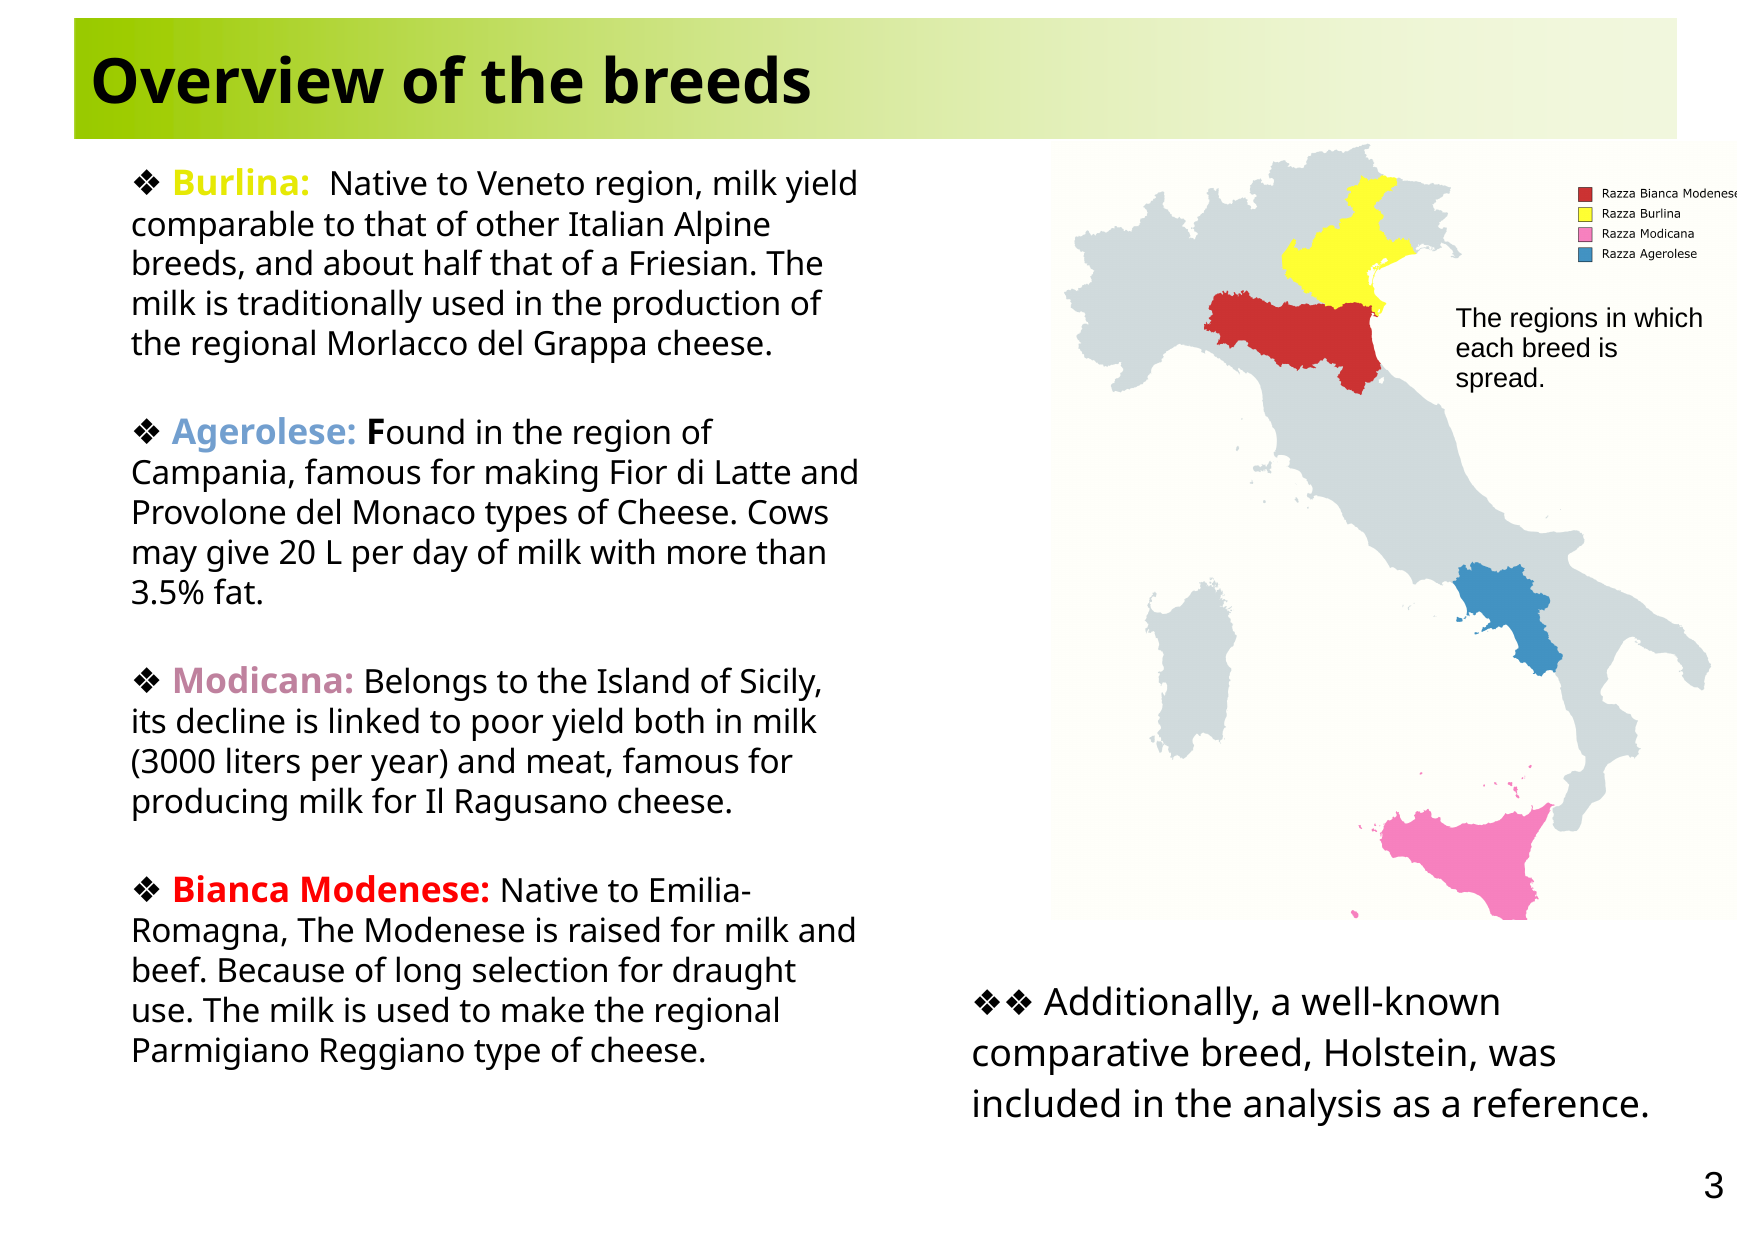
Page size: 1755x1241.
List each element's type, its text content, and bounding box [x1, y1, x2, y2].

text_box The regions in which each breed is spread. [1440, 295, 1725, 414]
picture [74, 18, 1677, 139]
picture [1051, 141, 1737, 920]
text_box ❖❖ Additionally, a well-known comparative breed, Holstein, was included in the analysis as a reference. [956, 968, 1725, 1114]
text_box ❖ Burlina: Native to Veneto region, milk yield comparable to that of other Italian Alpine breeds, and about half that of a Friesian. The milk is traditionally used in the production of the regional Morlacco del Grappa cheese. ❖ Agerolese: Found in the region of Campania, famous for making Fior di Latte and Provolone del Monaco types of Cheese. Cows may give 20 L per day of milk with more than 3.5% fat. ❖ Modicana: Belongs to the Island of Sicily, its decline is linked to poor yield both in milk (3000 liters per year) and meat, famous for producing milk for Il Ragusano cheese. ❖ Bianca Modenese: Native to Emilia-Romagna, The Modenese is raised for milk and beef. Because of long selection for draught use. The milk is used to make the regional Parmigiano Reggiano type of cheese. [128, 158, 922, 1070]
text_box 3 [1688, 1157, 1737, 1215]
title Overview of the breeds [88, 38, 898, 130]
